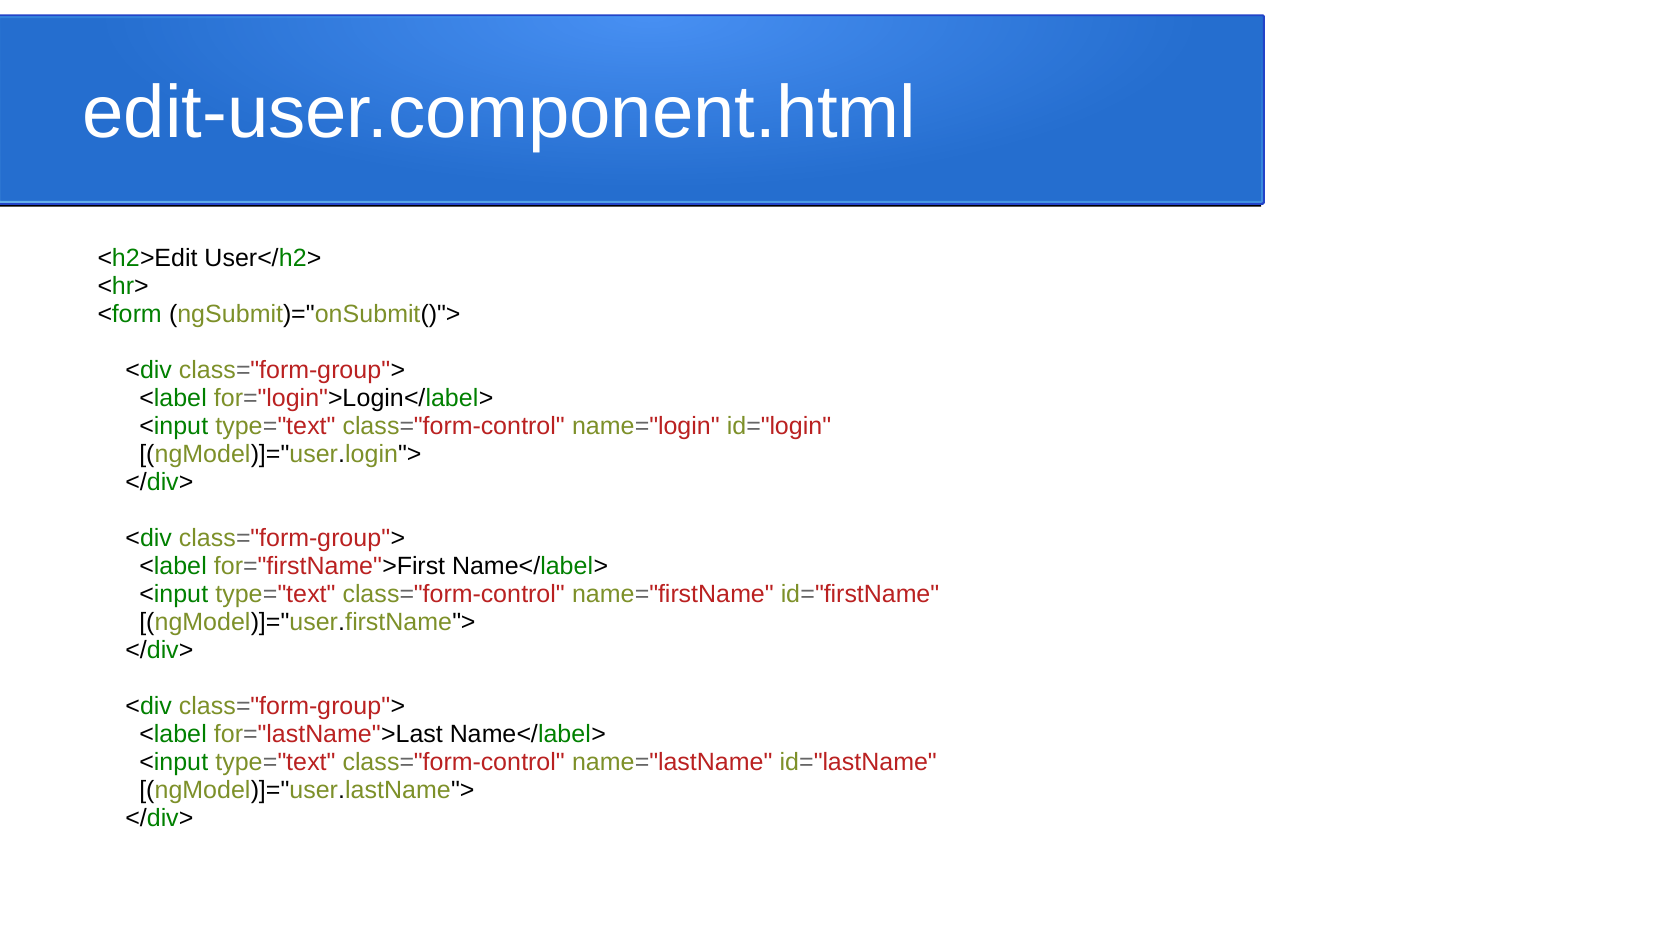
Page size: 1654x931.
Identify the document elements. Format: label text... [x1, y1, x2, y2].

title edit-user.component.html [82, 35, 1235, 189]
text_box <h2>Edit User</h2> <hr> <form (ngSubmit)="onSubmit()"> <div class="form-group"> <label for="login">Login</label> <input type="text" class="form-control" name="login" id="login" [(ngModel)]="user.login"> </div> <div class="form-group"> <label for="firstName">First Name</label> <input type="text" class="form-control" name="firstName" id="firstName" [(ngModel)]="user.firstName"> </div> <div class="form-group"> <label for="lastName">Last Name</label> <input type="text" class="form-control" name="lastName" id="lastName" [(ngModel)]="user.lastName"> </div> [82, 236, 1548, 895]
